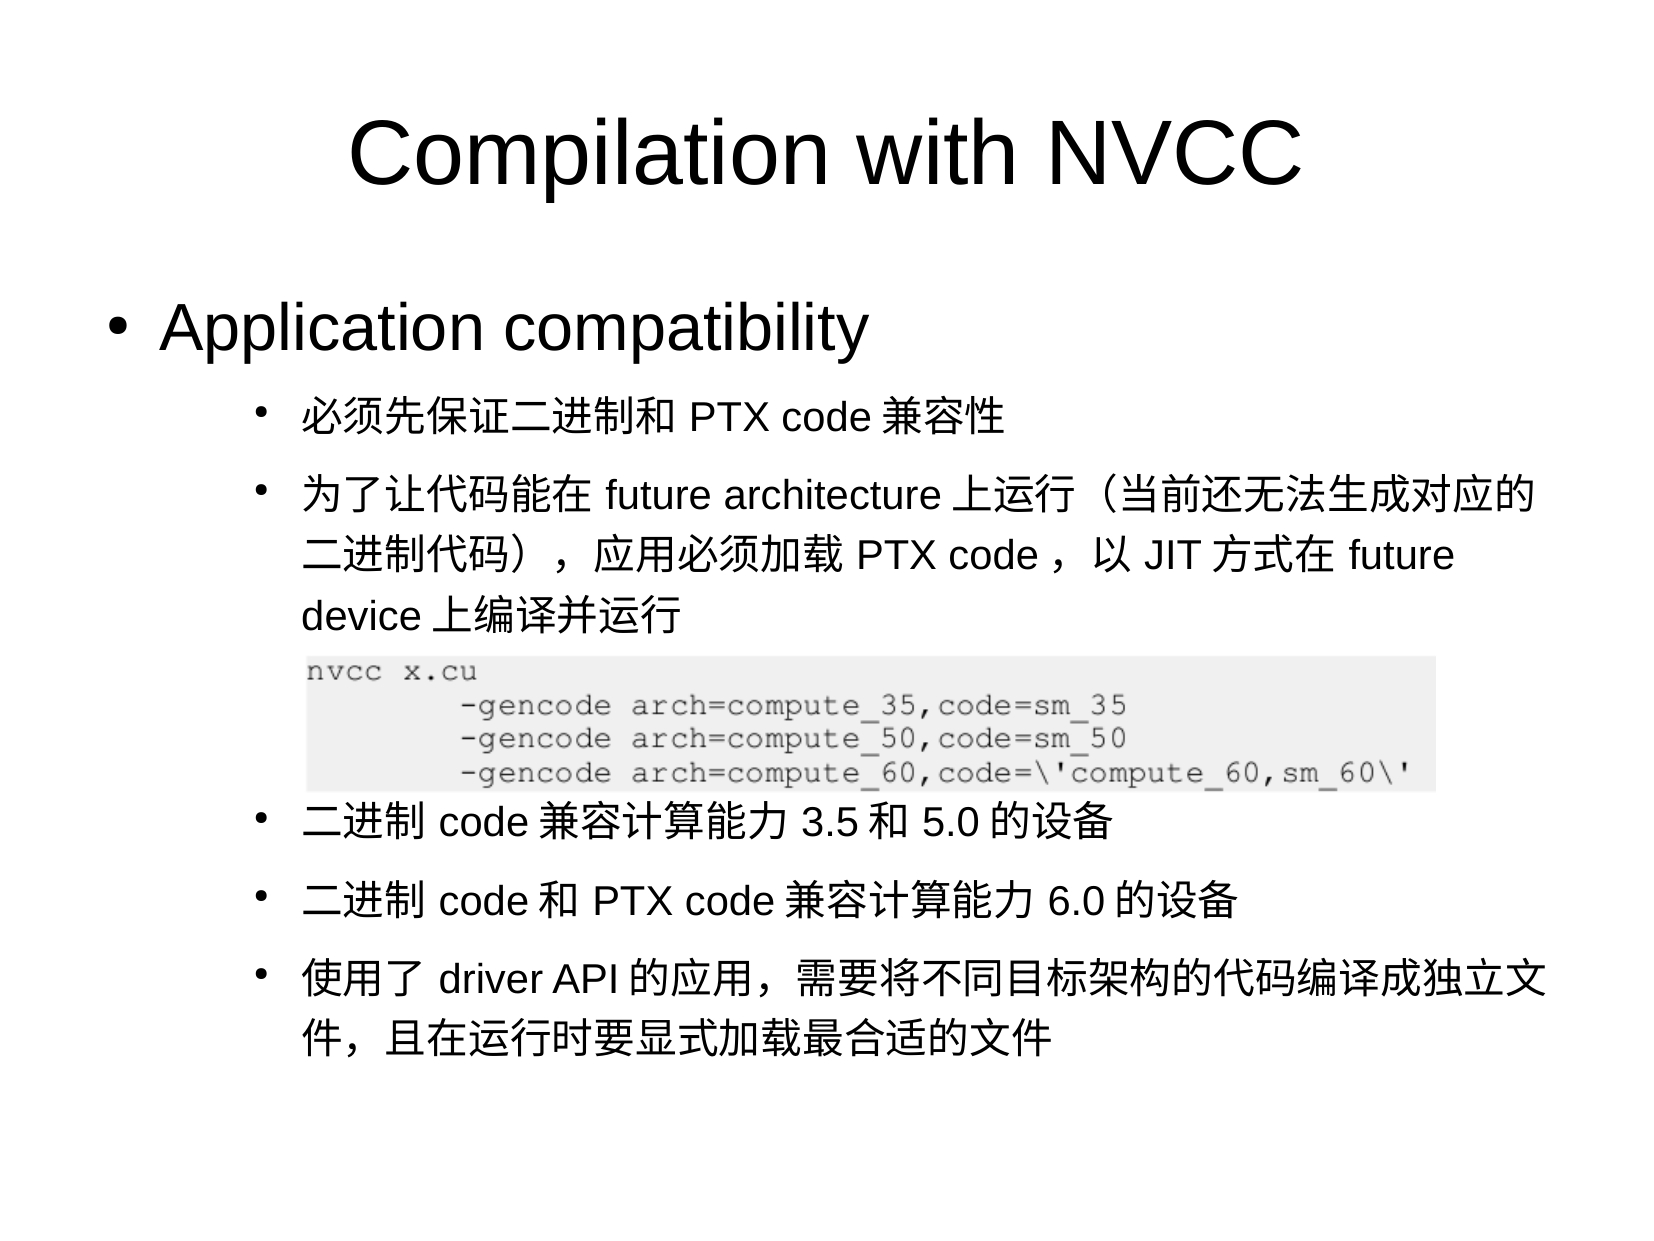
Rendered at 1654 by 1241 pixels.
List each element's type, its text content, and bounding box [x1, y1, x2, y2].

title Compilation with NVCC [82, 49, 1571, 257]
picture [300, 650, 1436, 796]
list Application compatibility 必须先保证二进制和PTX code兼容性 为了让代码能在future architecture上运行（当前还无法生成对应的二进制代码），应用必须加载PTX code，以JIT方式在future device上编译并运行 二进制code兼容计算能力3.5和5.0的设备 二进制code和PTX code兼容计算能力6.0的设备 使用了driver API的应用，需要将不同目标架构的代码编译成独立文件，且在运行时要显式加载最合适的文件 [88, 290, 1551, 1141]
